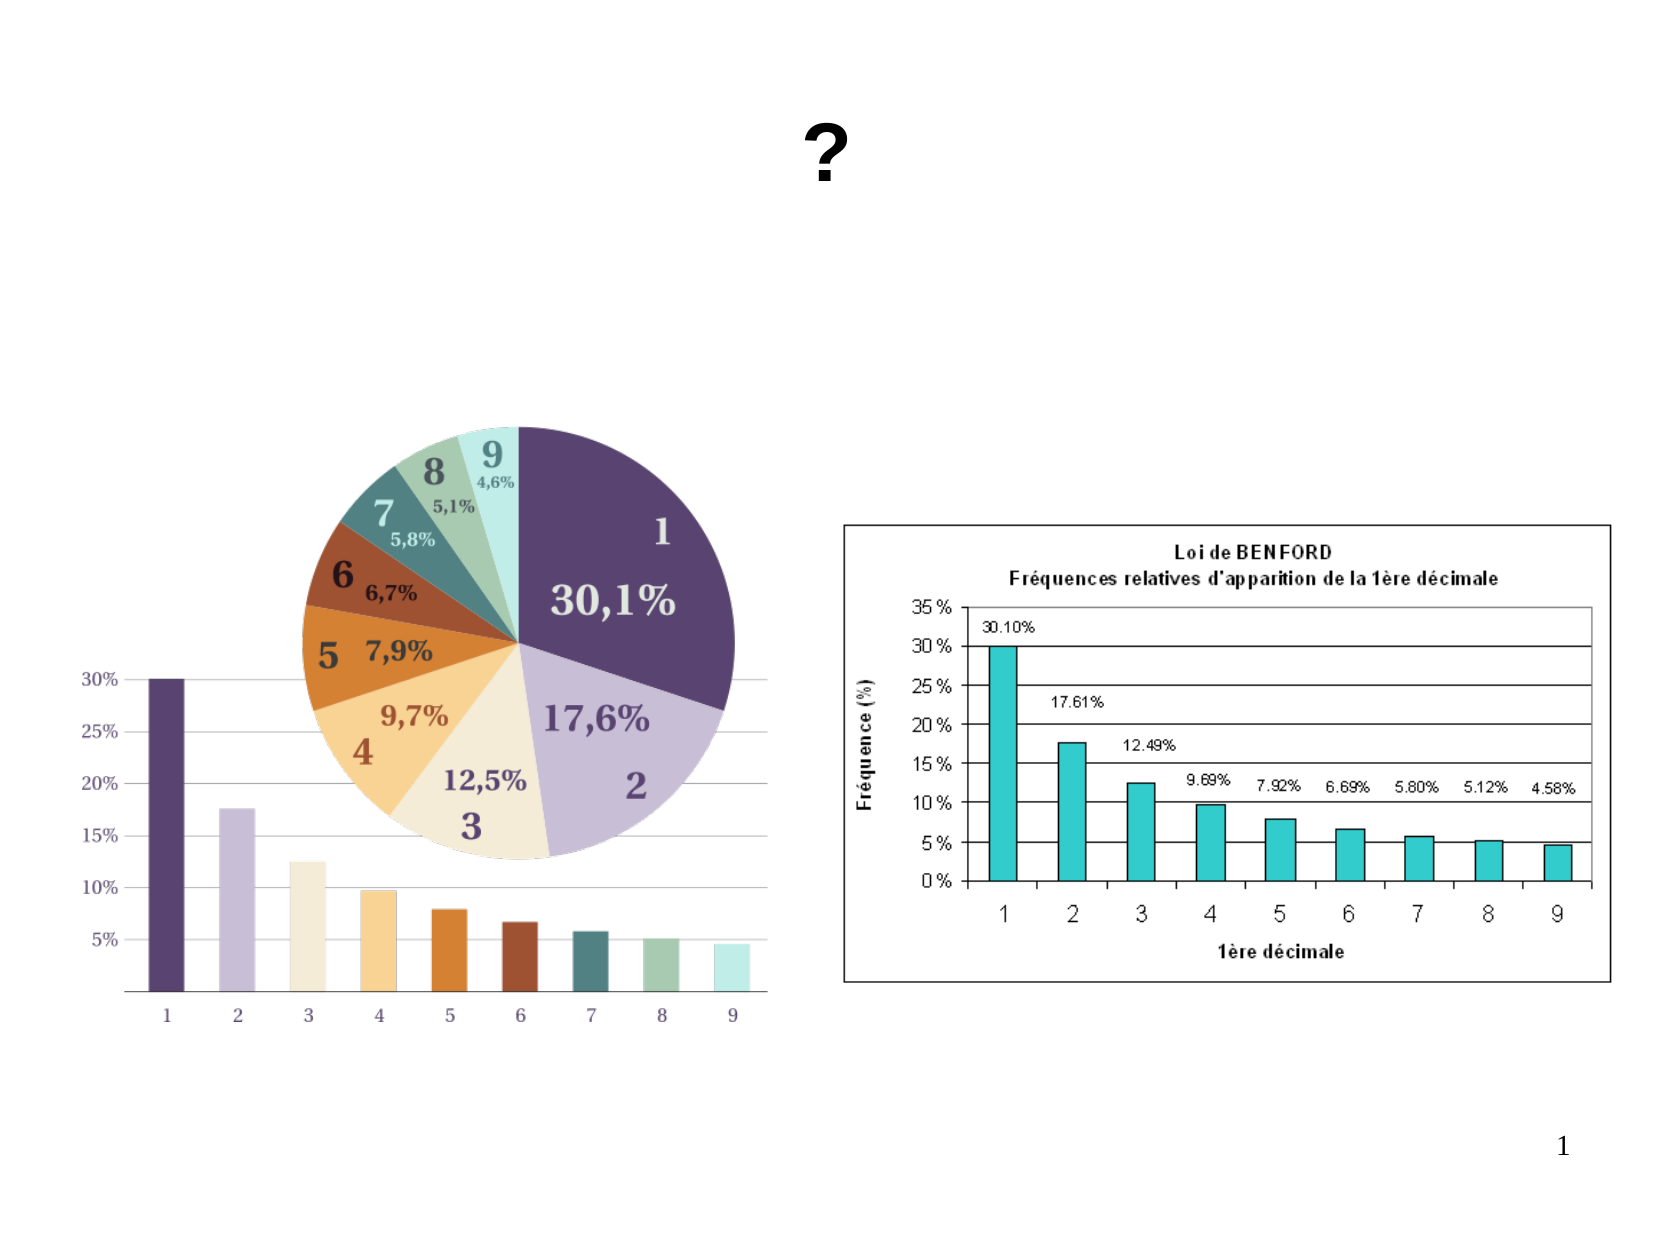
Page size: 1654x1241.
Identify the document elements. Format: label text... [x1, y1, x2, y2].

title ? [82, 49, 1571, 257]
picture [82, 401, 768, 1022]
picture [838, 519, 1623, 993]
